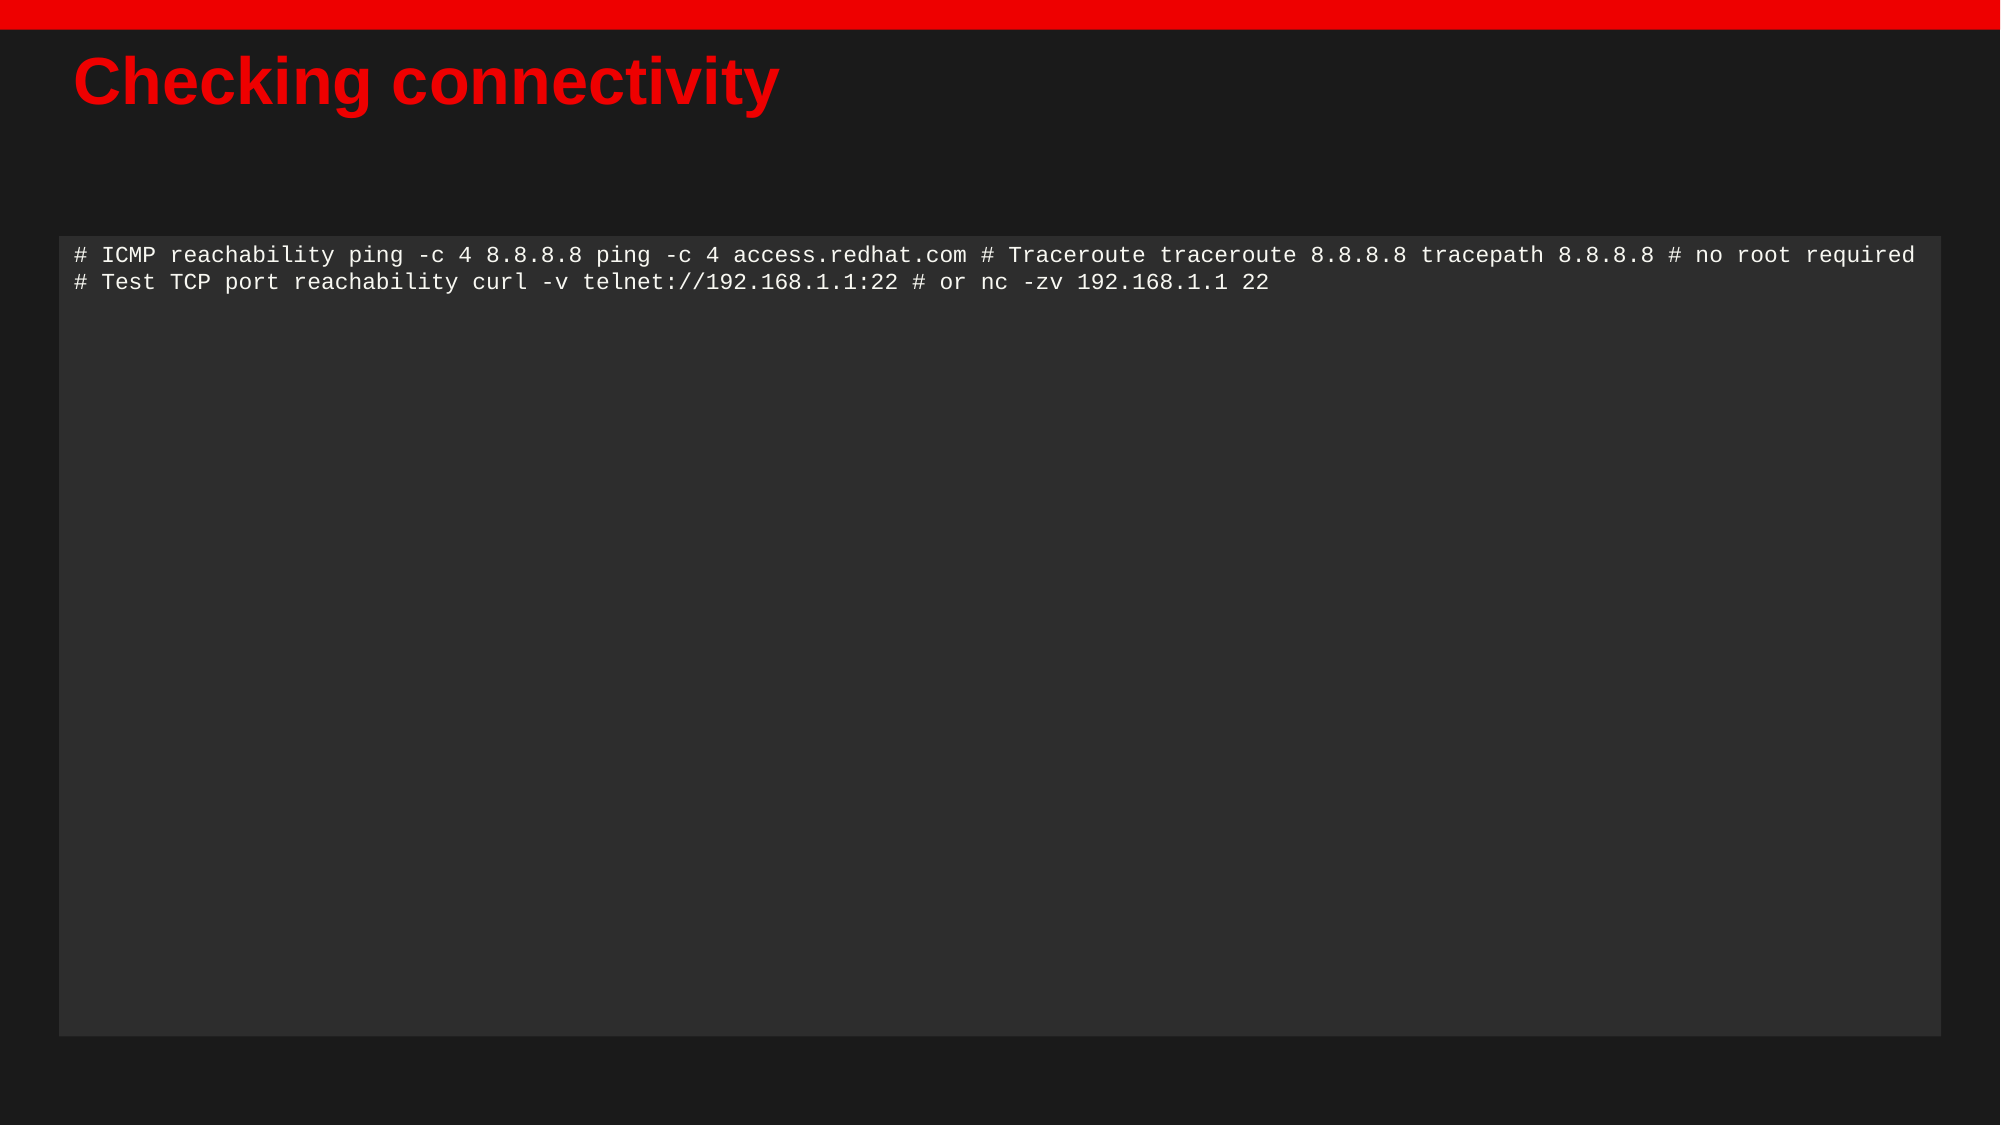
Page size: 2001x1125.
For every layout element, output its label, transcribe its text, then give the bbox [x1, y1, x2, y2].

text_box Checking connectivity [59, 36, 1942, 208]
text_box # ICMP reachability ping -c 4 8.8.8.8 ping -c 4 access.redhat.com # Traceroute traceroute 8.8.8.8 tracepath 8.8.8.8 # no root required # Test TCP port reachability curl -v telnet://192.168.1.1:22 # or nc -zv 192.168.1.1 22 [59, 236, 1942, 1037]
text_box [0, 0, 2001, 30]
